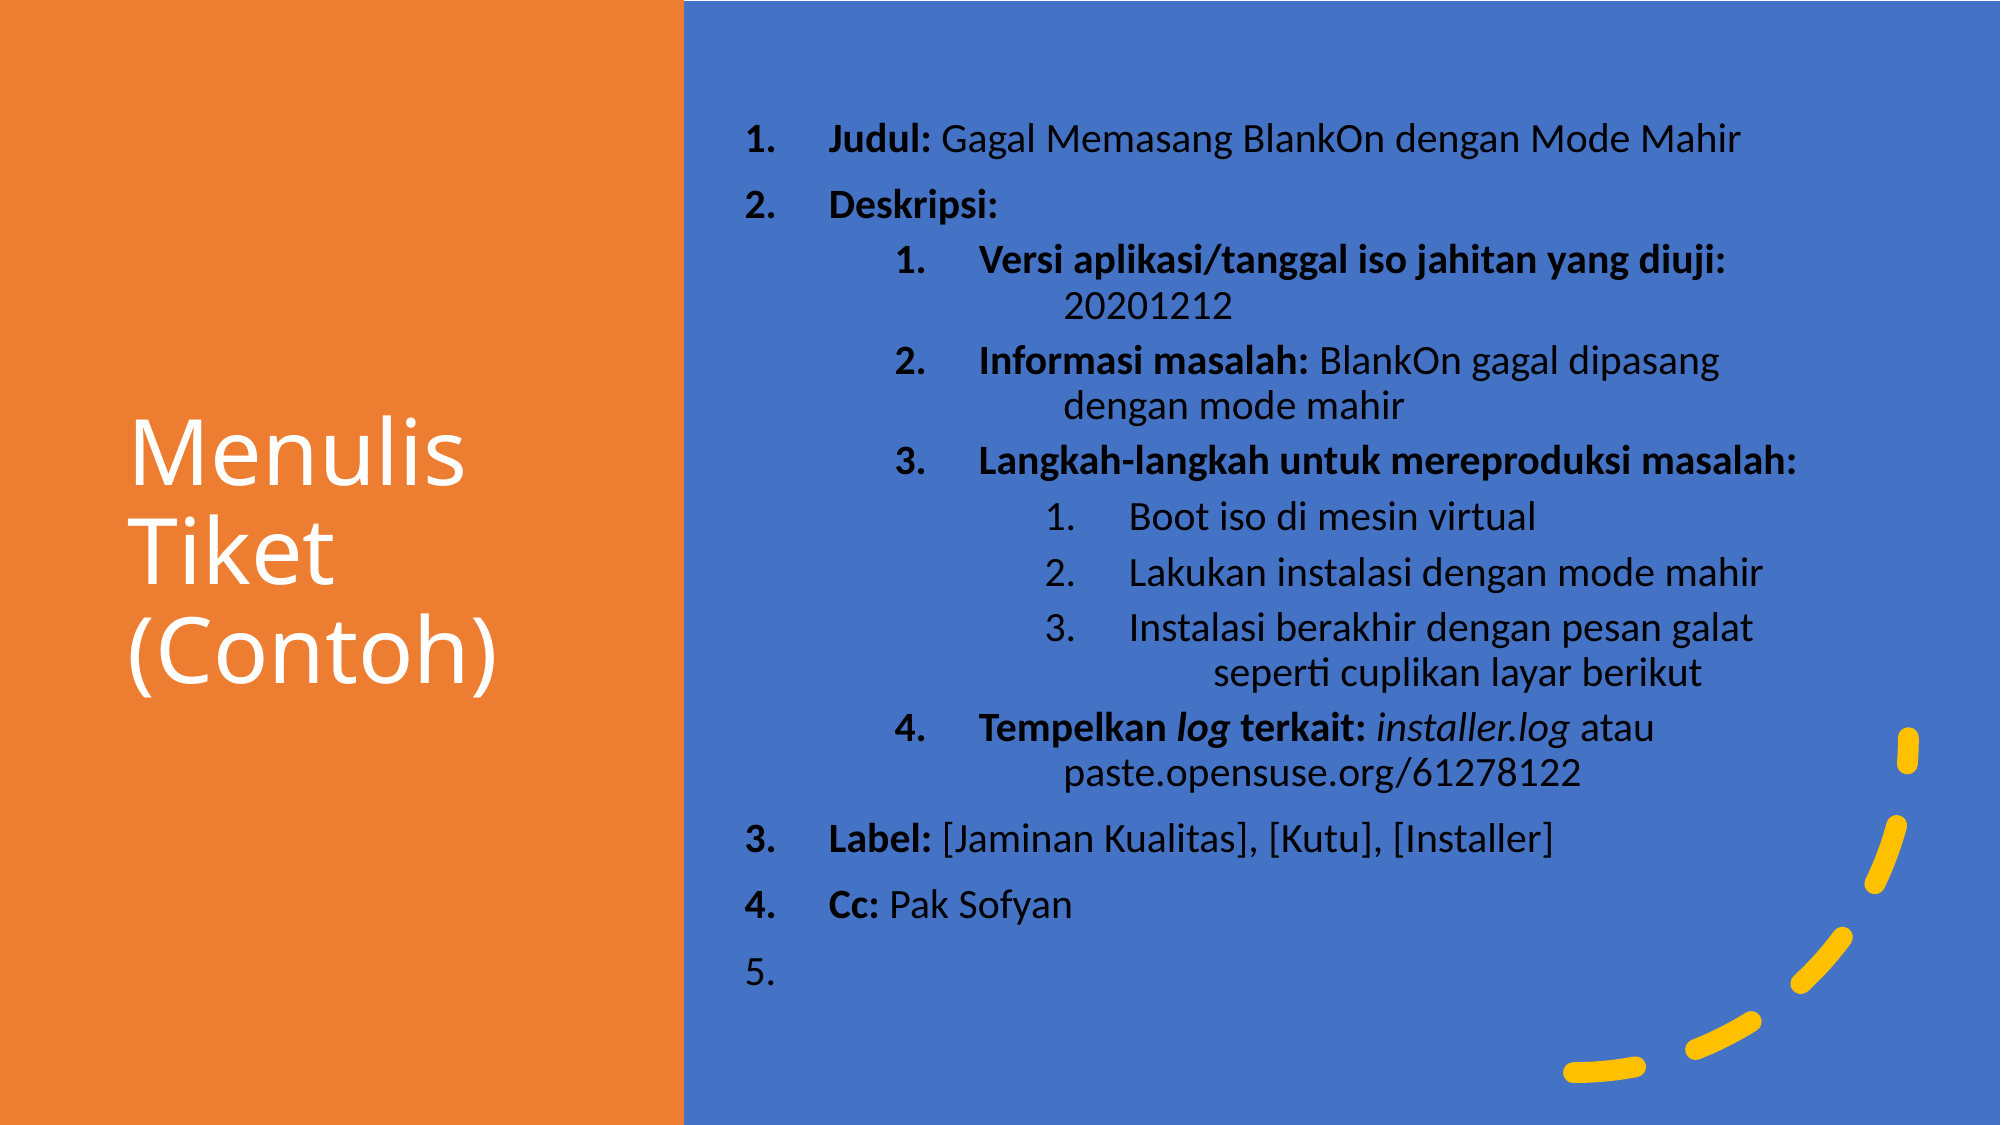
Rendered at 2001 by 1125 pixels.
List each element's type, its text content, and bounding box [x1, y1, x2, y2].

title Menulis Tiket (Contoh) [112, 97, 638, 1014]
text_box [0, 0, 2000, 1125]
list Judul: Gagal Memasang BlankOn dengan Mode Mahir Deskripsi: Versi aplikasi/tanggal iso jahitan yang diuji: 20201212 Informasi masalah: BlankOn gagal dipasang dengan mode mahir Langkah-langkah untuk mereproduksi masalah: Boot iso di mesin virtual Lakukan instalasi dengan mode mahir Instalasi berakhir dengan pesan galat seperti cuplikan layar berikut Tempelkan log terkait: installer.log atau paste.opensuse.org/61278122 Label: [Jaminan Kualitas], [Kutu], [Installer] Cc: Pak Sofyan [729, 97, 1863, 1014]
